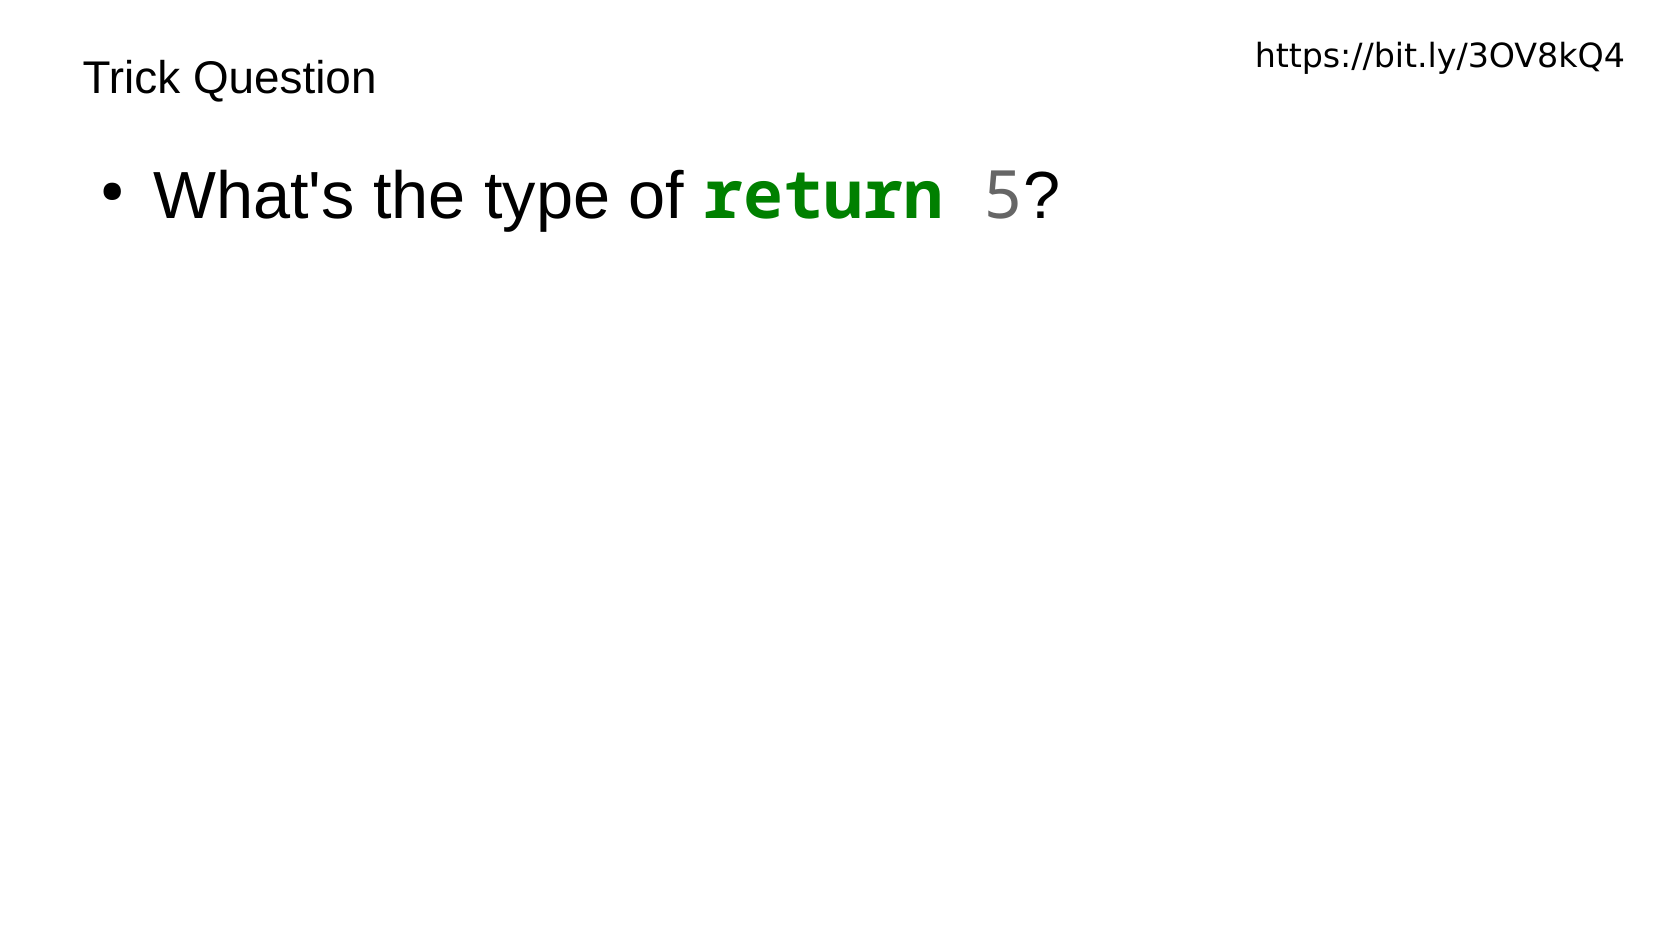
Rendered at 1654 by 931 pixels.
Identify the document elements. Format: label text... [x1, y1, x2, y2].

title Trick Question [82, 37, 1571, 119]
list What's the type of return 5? [82, 147, 1571, 758]
